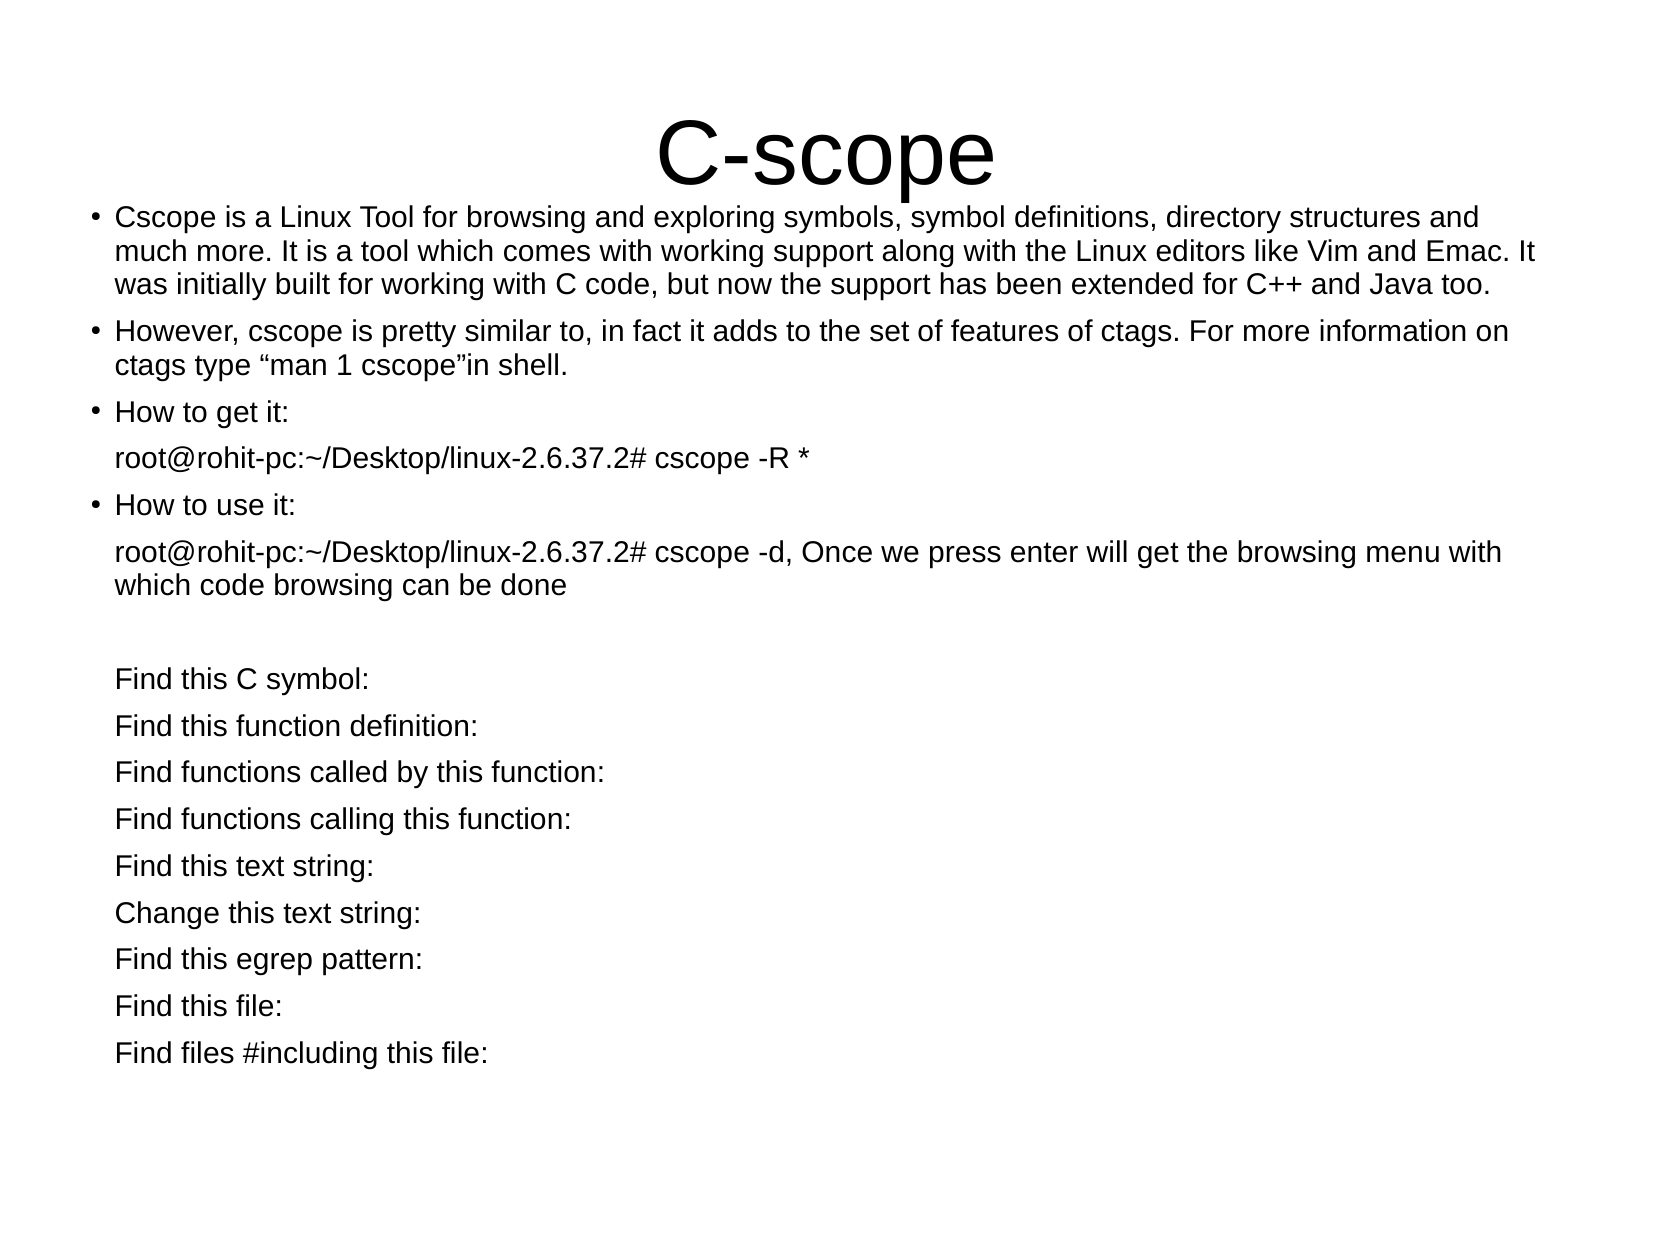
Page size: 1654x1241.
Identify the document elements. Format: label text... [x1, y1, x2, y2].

title C-scope [82, 49, 1571, 257]
list Cscope is a Linux Tool for browsing and exploring symbols, symbol definitions, directory structures and much more. It is a tool which comes with working support along with the Linux editors like Vim and Emac. It was initially built for working with C code, but now the support has been extended for C++ and Java too. However, cscope is pretty similar to, in fact it adds to the set of features of ctags. For more information on ctags type “man 1 cscope”in shell. How to get it: root@rohit-pc:~/Desktop/linux-2.6.37.2# cscope -R * How to use it: root@rohit-pc:~/Desktop/linux-2.6.37.2# cscope -d, Once we press enter will get the browsing menu with which code browsing can be done Find this C symbol: Find this function definition: Find functions called by this function: Find functions calling this function: Find this text string: Change this text string: Find this egrep pattern: Find this file: Find files #including this file: [82, 200, 1538, 1087]
